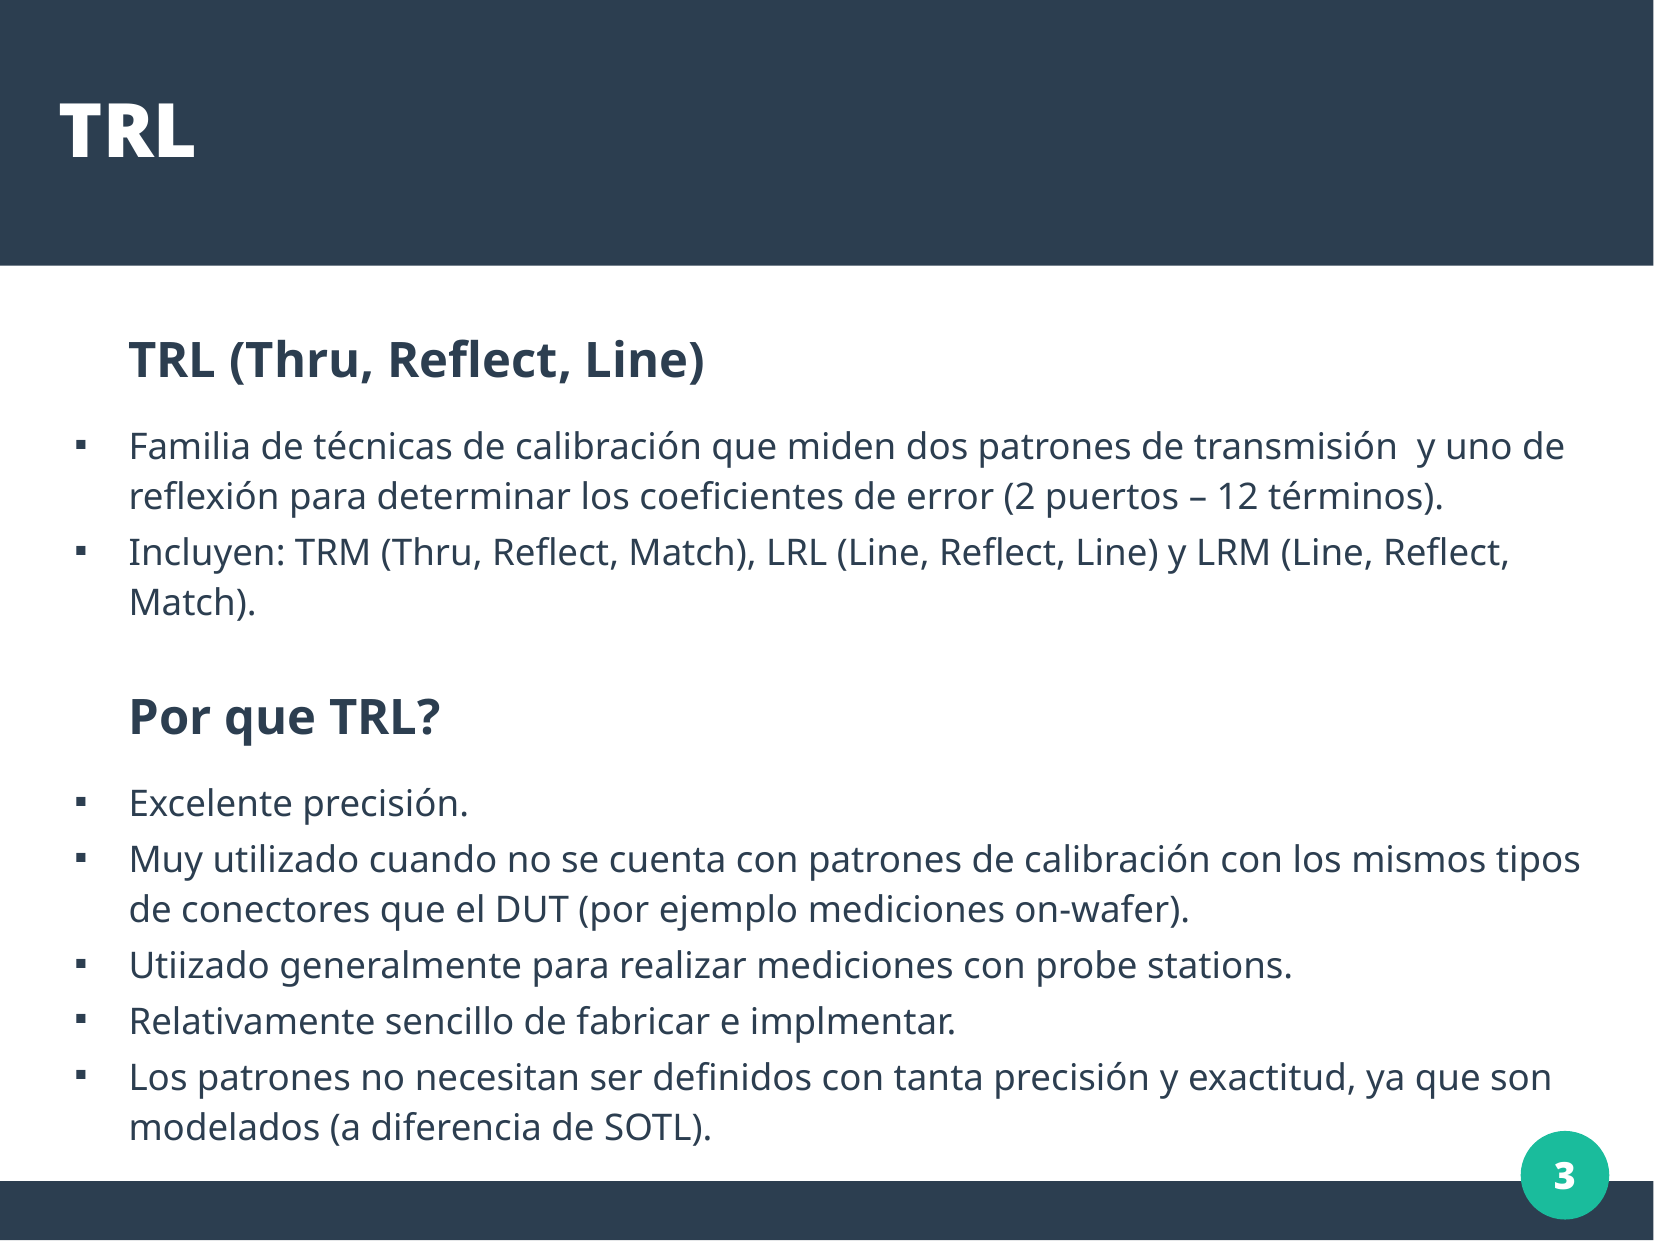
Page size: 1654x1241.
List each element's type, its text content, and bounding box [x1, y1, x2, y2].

title TRL [59, 49, 1595, 207]
list TRL (Thru, Reflect, Line) Familia de técnicas de calibración que miden dos patrones de transmisión y uno de reflexión para determinar los coeficientes de error (2 puertos – 12 términos). Incluyen: TRM (Thru, Reflect, Match), LRL (Line, Reflect, Line) y LRM (Line, Reflect, Match). Por que TRL? Excelente precisión. Muy utilizado cuando no se cuenta con patrones de calibración con los mismos tipos de conectores que el DUT (por ejemplo mediciones on-wafer). Utiizado generalmente para realizar mediciones con probe stations. Relativamente sencillo de fabricar e implmentar. Los patrones no necesitan ser definidos con tanta precisión y exactitud, ya que son modelados (a diferencia de SOTL). [59, 324, 1595, 1152]
